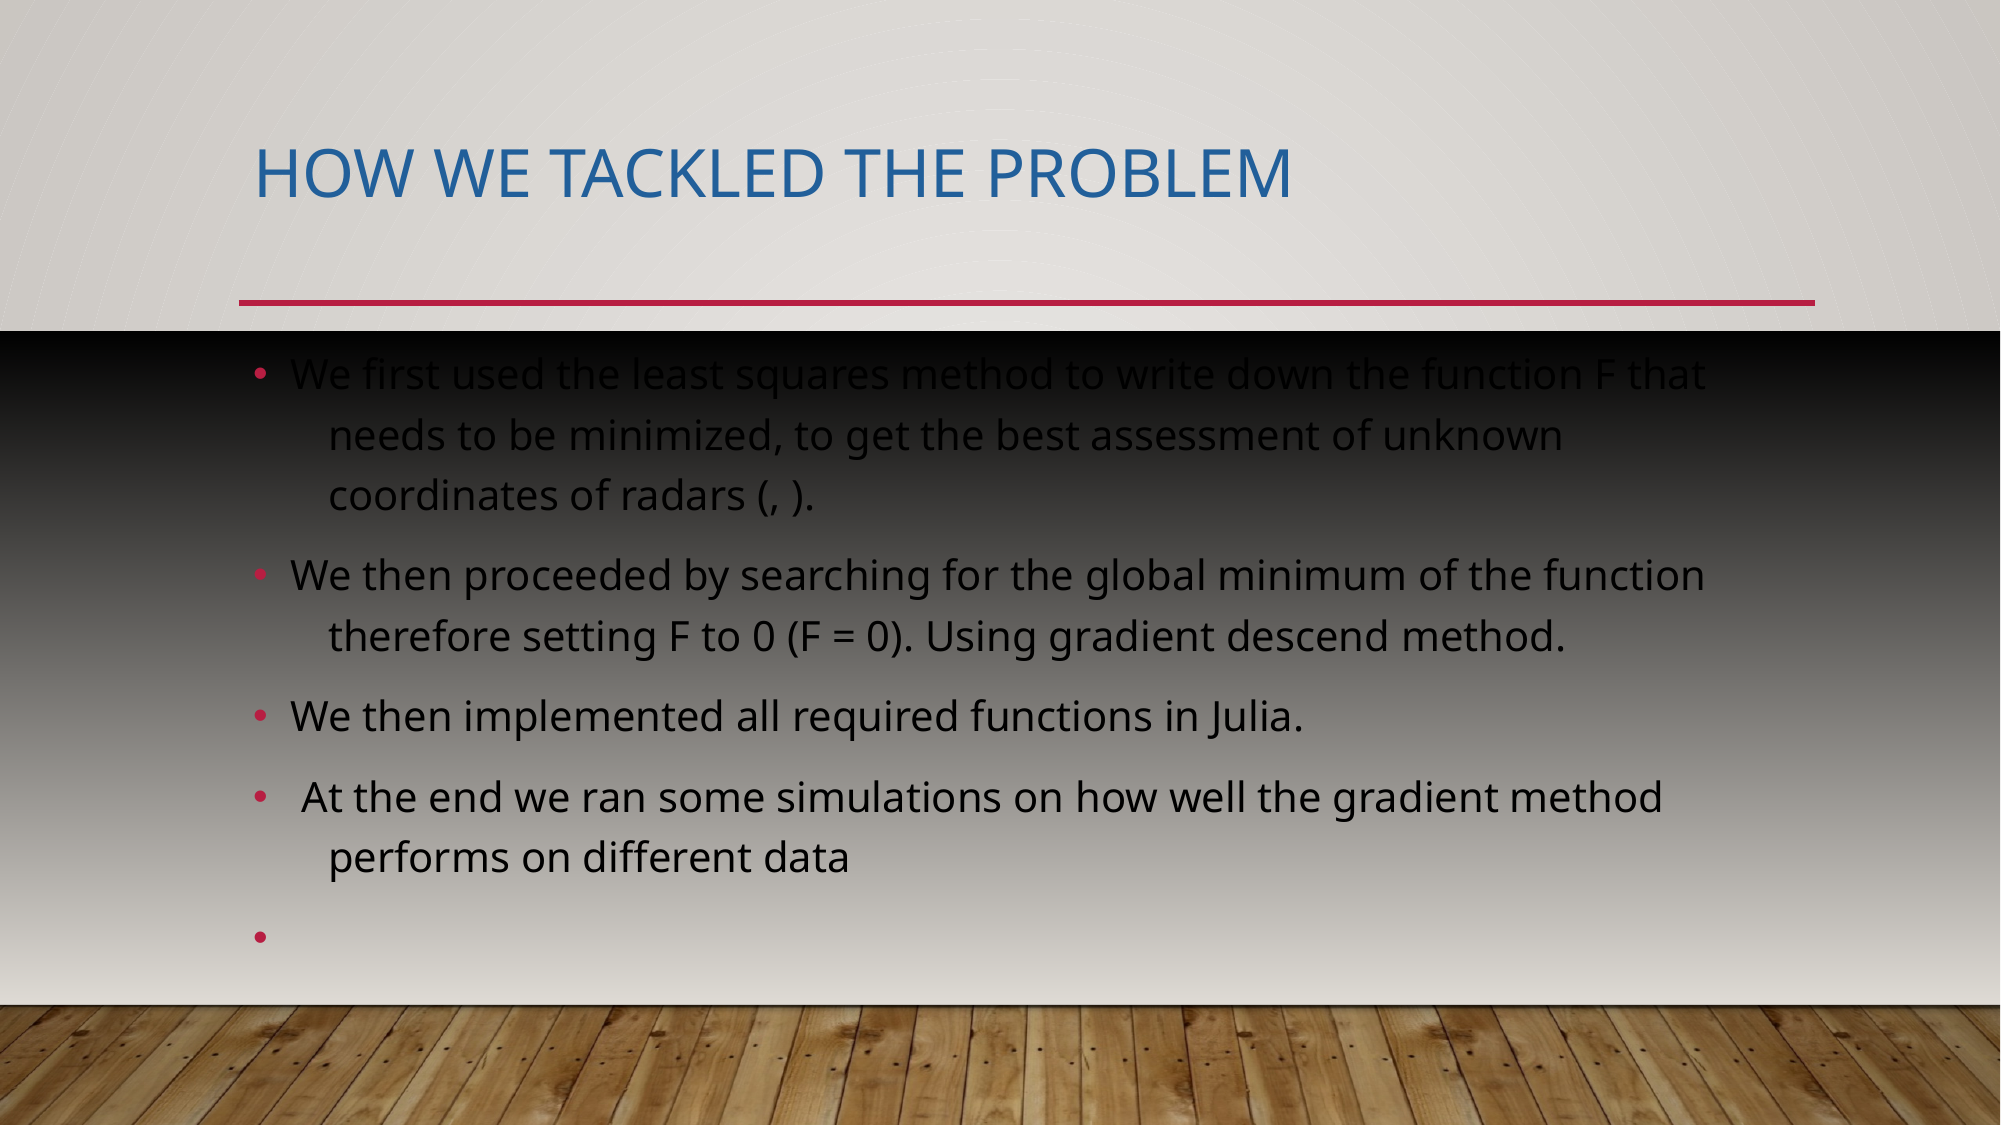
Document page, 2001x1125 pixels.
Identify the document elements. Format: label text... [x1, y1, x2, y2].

list We first used the least squares method to write down the function F that needs to be minimized, to get the best assessment of unknown coordinates of radars (, ). We then proceeded by searching for the global minimum of the function therefore setting F to 0 (F = 0). Using gradient descend method. We then implemented all required functions in Julia. At the end we ran some simulations on how well the gradient method performs on different data [238, 330, 1814, 897]
title How we tackled the problem [238, 131, 1814, 305]
